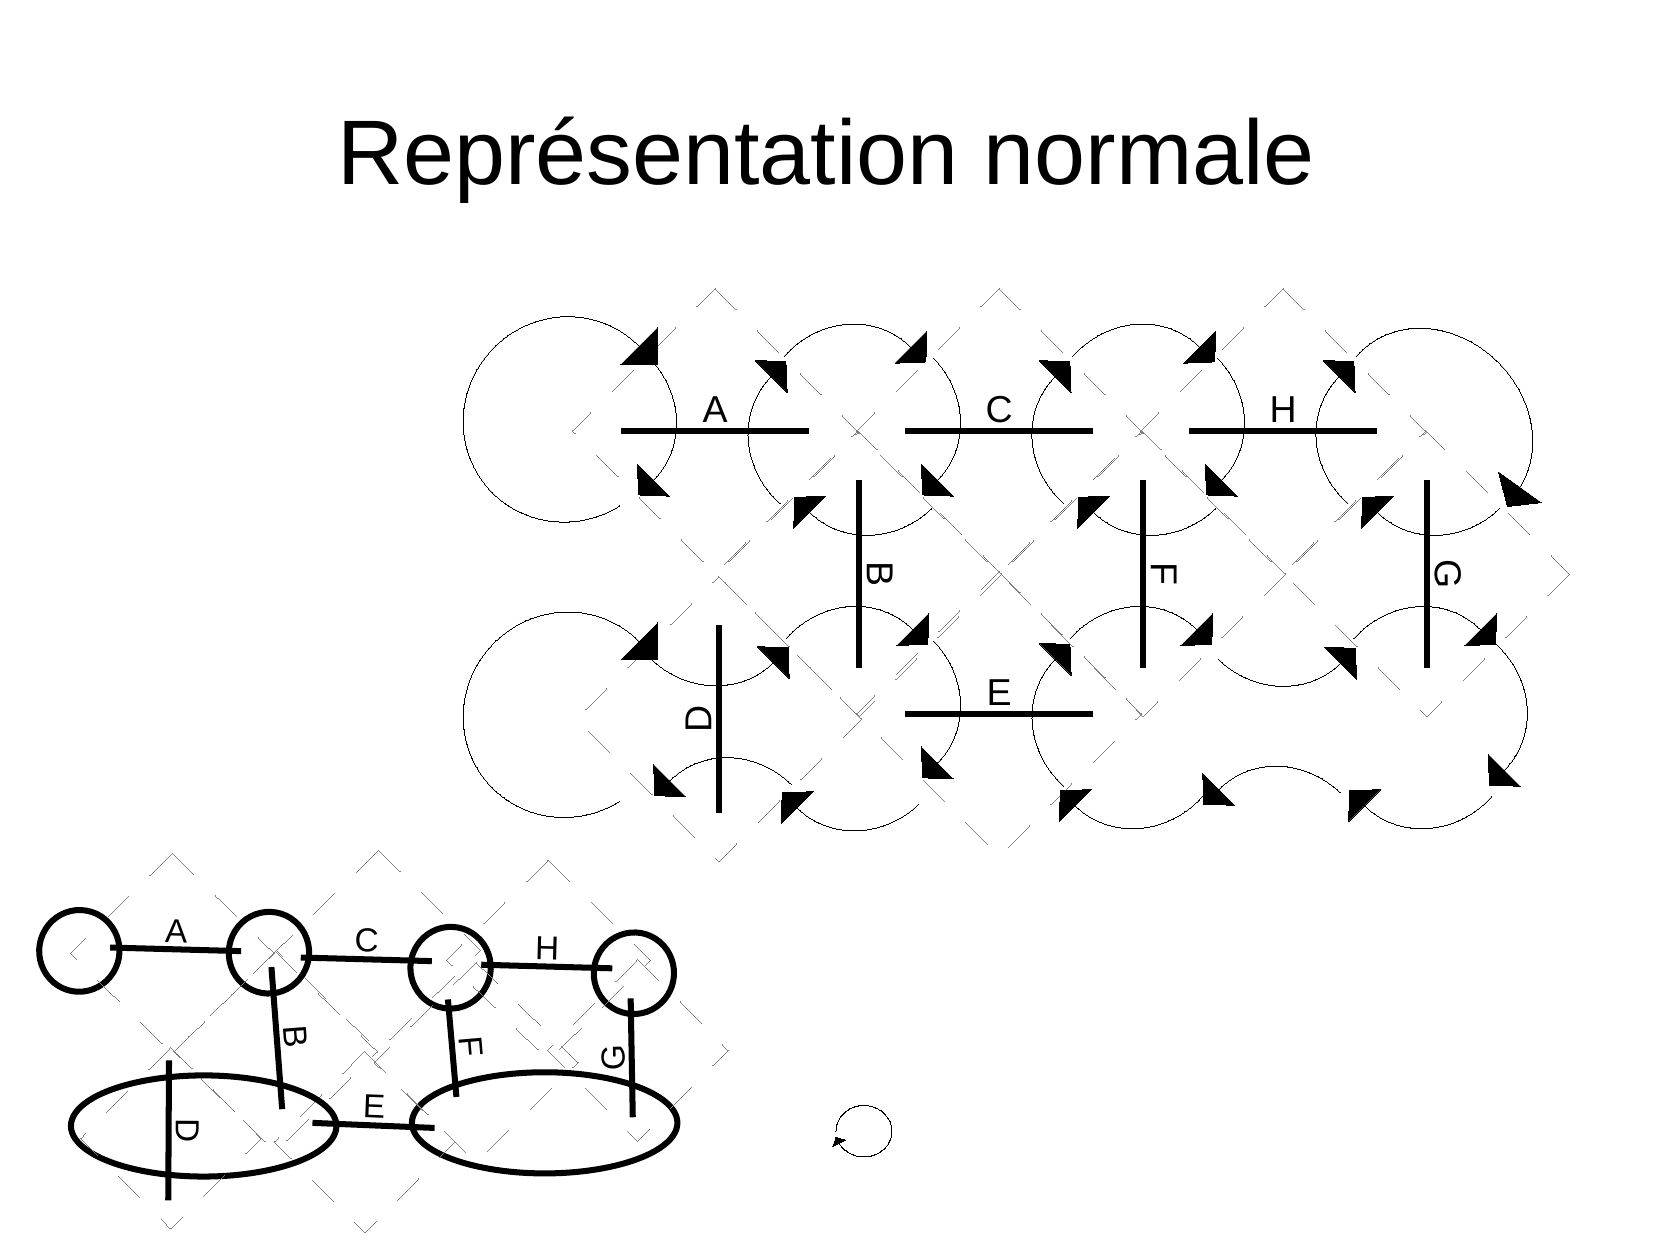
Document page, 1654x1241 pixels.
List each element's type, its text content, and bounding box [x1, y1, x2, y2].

text_box [1348, 789, 1492, 829]
text_box [747, 434, 781, 504]
text_box [1059, 766, 1341, 829]
text_box [862, 606, 929, 646]
text_box [1316, 360, 1356, 428]
text_box [1032, 360, 1072, 428]
text_box [637, 434, 676, 497]
text_box [463, 316, 677, 523]
text_box [1146, 508, 1216, 536]
text_box [653, 758, 716, 797]
text_box [1356, 328, 1542, 507]
text_box [1072, 324, 1216, 364]
text_box [748, 360, 788, 428]
text_box [1077, 496, 1140, 535]
text_box [1070, 606, 1140, 639]
text_box [1146, 606, 1213, 646]
text_box [793, 496, 856, 535]
text_box [784, 324, 927, 364]
text_box [1430, 606, 1528, 787]
text_box [786, 606, 856, 639]
text_box [1031, 434, 1064, 504]
text_box [1218, 647, 1357, 687]
text_box [862, 508, 932, 536]
text_box [933, 641, 961, 711]
text_box [832, 1105, 892, 1157]
text_box [463, 612, 716, 818]
text_box [1353, 606, 1424, 639]
text_box [921, 434, 960, 497]
text_box [1430, 508, 1500, 536]
text_box [722, 646, 790, 686]
text_box [1031, 717, 1064, 787]
text_box [1315, 434, 1348, 504]
text_box [1205, 434, 1244, 497]
text_box [933, 358, 961, 428]
text_box [921, 717, 960, 779]
text_box [1032, 643, 1072, 711]
text_box [722, 757, 792, 785]
text_box [1217, 358, 1245, 428]
title Représentation normale [82, 49, 1571, 257]
text_box [781, 791, 919, 831]
text_box [1361, 496, 1424, 535]
